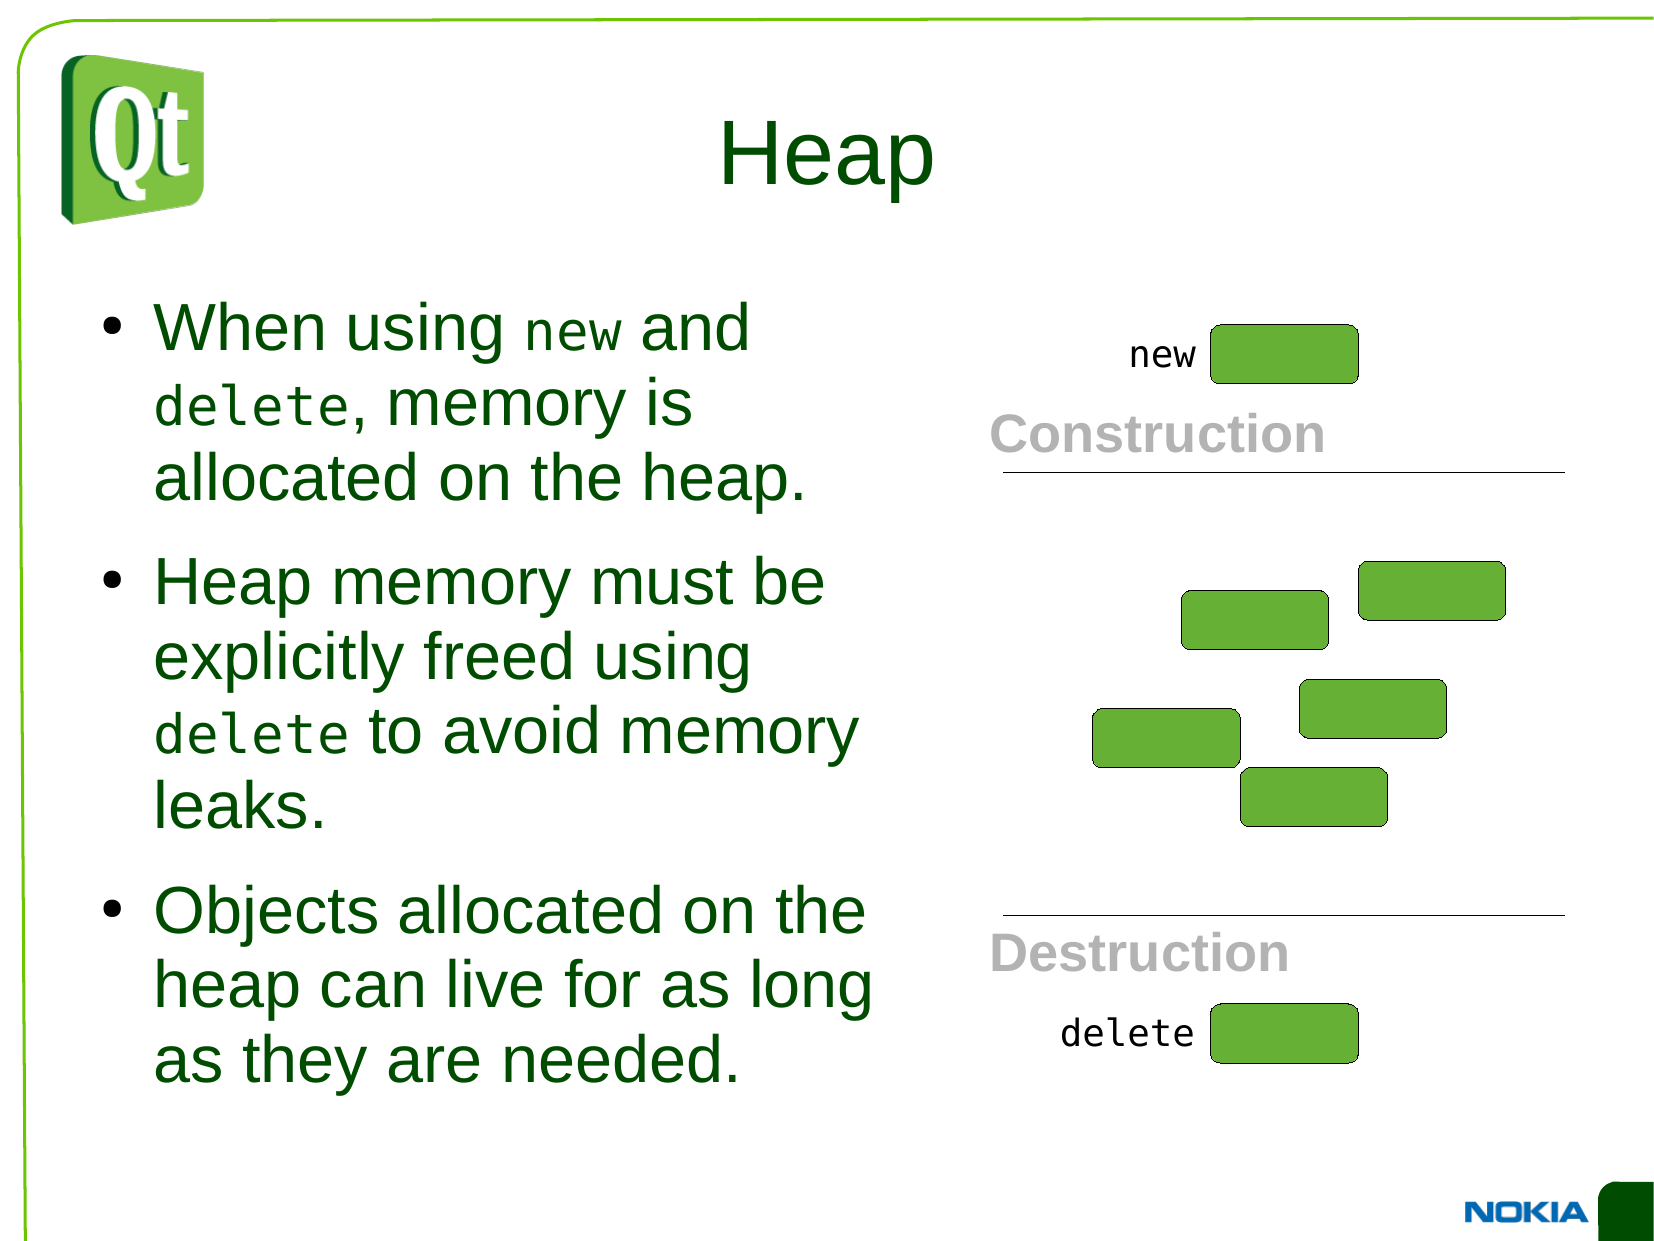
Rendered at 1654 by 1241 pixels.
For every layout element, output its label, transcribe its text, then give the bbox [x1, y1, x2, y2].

text_box [1181, 590, 1329, 650]
text_box [1358, 561, 1506, 621]
text_box [1299, 679, 1447, 739]
text_box Destruction [974, 915, 1306, 991]
text_box new [1113, 325, 1211, 384]
text_box delete [1045, 1003, 1211, 1063]
text_box [1092, 708, 1241, 768]
picture [1465, 1201, 1589, 1223]
list When using new and delete, memory is allocated on the heap. Heap memory must be explicitly freed using delete to avoid memory leaks. Objects allocated on the heap can live for as long as they are needed. [82, 290, 916, 1095]
text_box Construction [974, 395, 1342, 471]
picture [61, 55, 204, 225]
text_box [1240, 767, 1388, 827]
title Heap [82, 56, 1571, 250]
text_box [1211, 1003, 1359, 1064]
text_box [1211, 324, 1359, 384]
